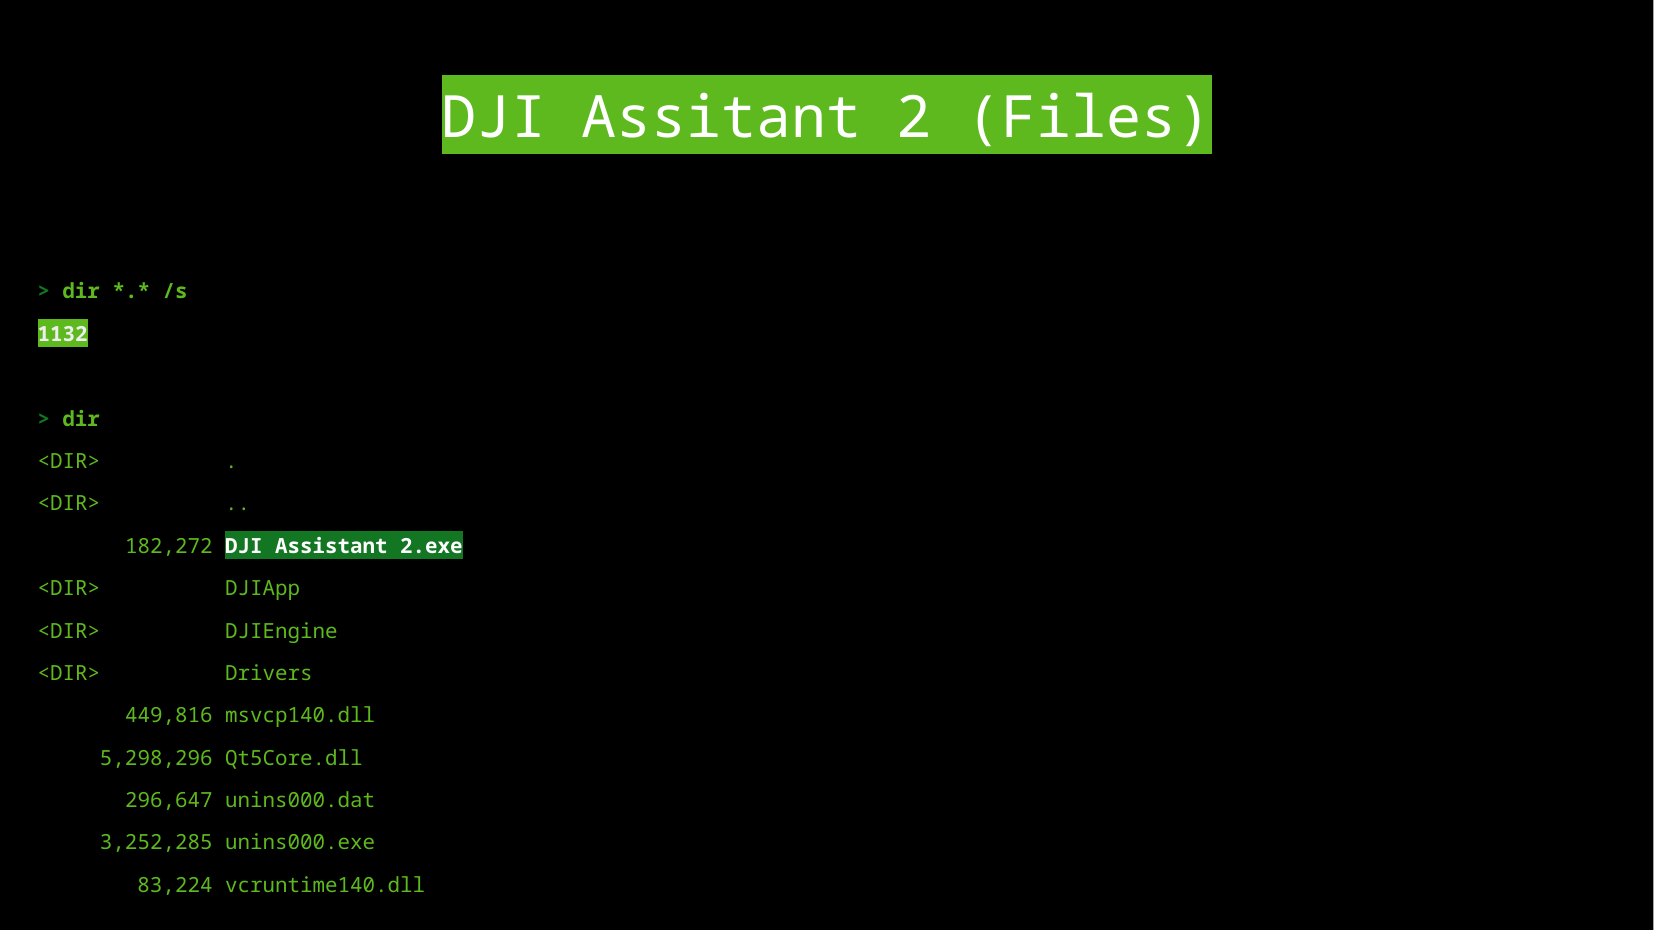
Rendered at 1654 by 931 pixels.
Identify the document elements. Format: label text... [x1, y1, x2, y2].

title DJI Assitant 2 (Files) [82, 37, 1571, 193]
text_box > dir *.* /s 1132 > dir <DIR> . <DIR> .. 182,272 DJI Assistant 2.exe <DIR> DJIApp <DIR> DJIEngine <DIR> Drivers 449,816 msvcp140.dll 5,298,296 Qt5Core.dll 296,647 unins000.dat 3,252,285 unins000.exe 83,224 vcruntime140.dll [37, 262, 1613, 826]
